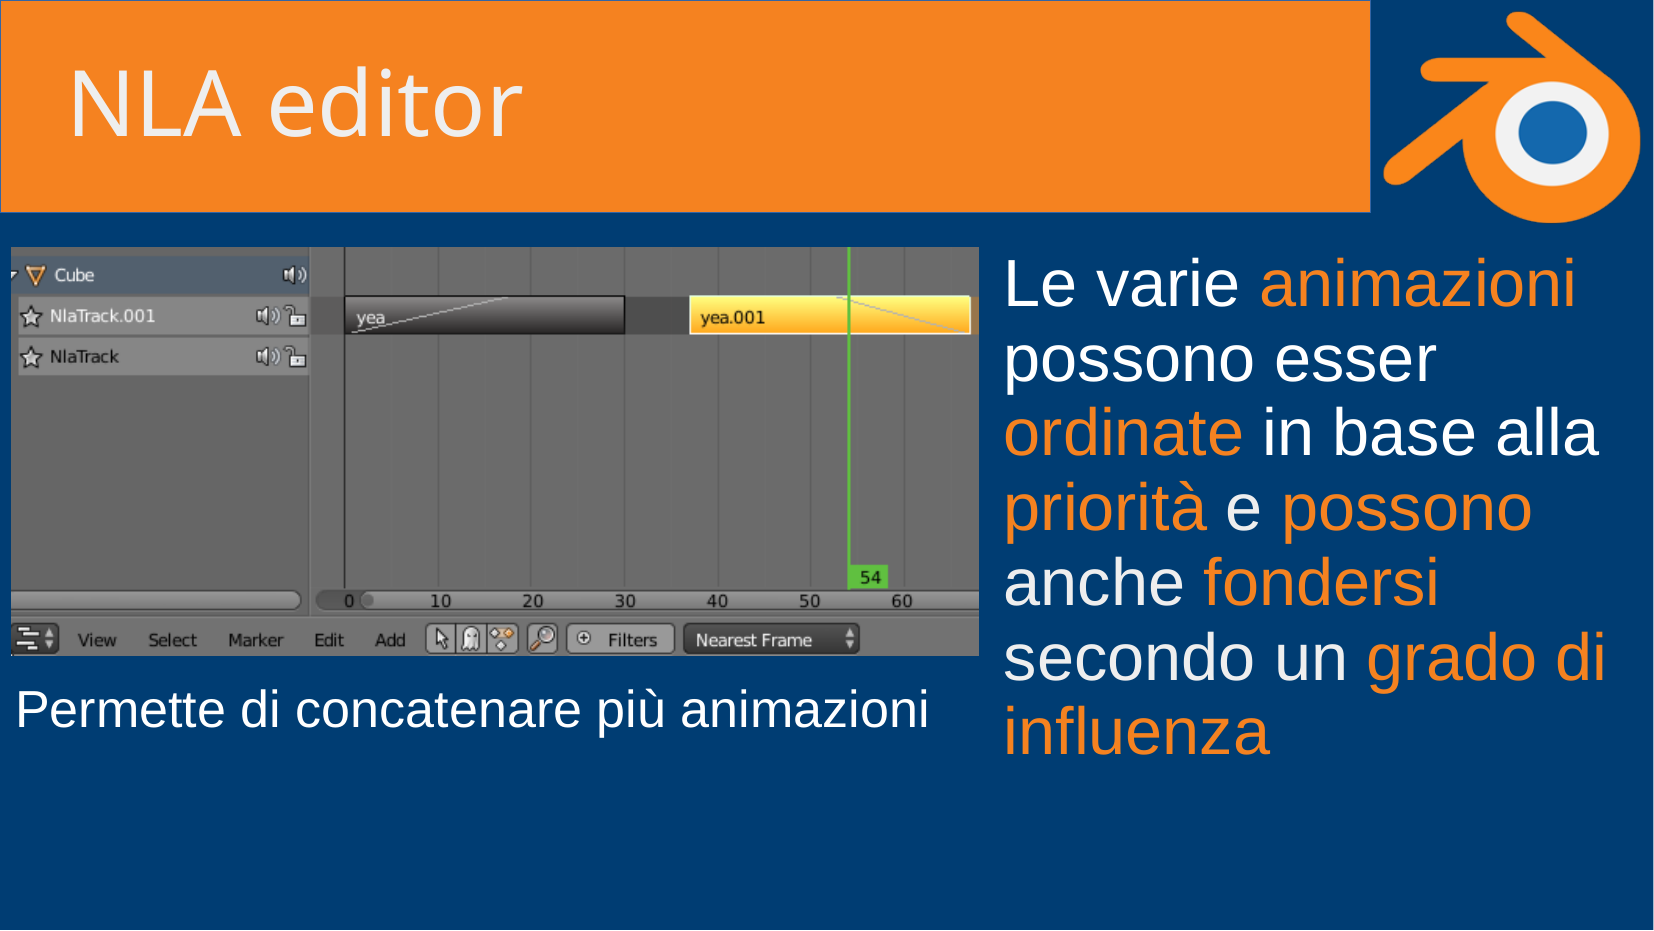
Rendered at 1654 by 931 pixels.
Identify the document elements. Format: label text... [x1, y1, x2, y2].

text_box Permette di concatenare più animazioni [0, 673, 945, 747]
text_box [0, 0, 1370, 213]
title NLA editor [0, 23, 1040, 179]
picture [11, 247, 979, 656]
picture [1370, 0, 1654, 260]
subtitle Le varie animazioni possono esser ordinate in base alla priorità e possono anche fondersi secondo un grado di influenza [1003, 245, 1654, 910]
